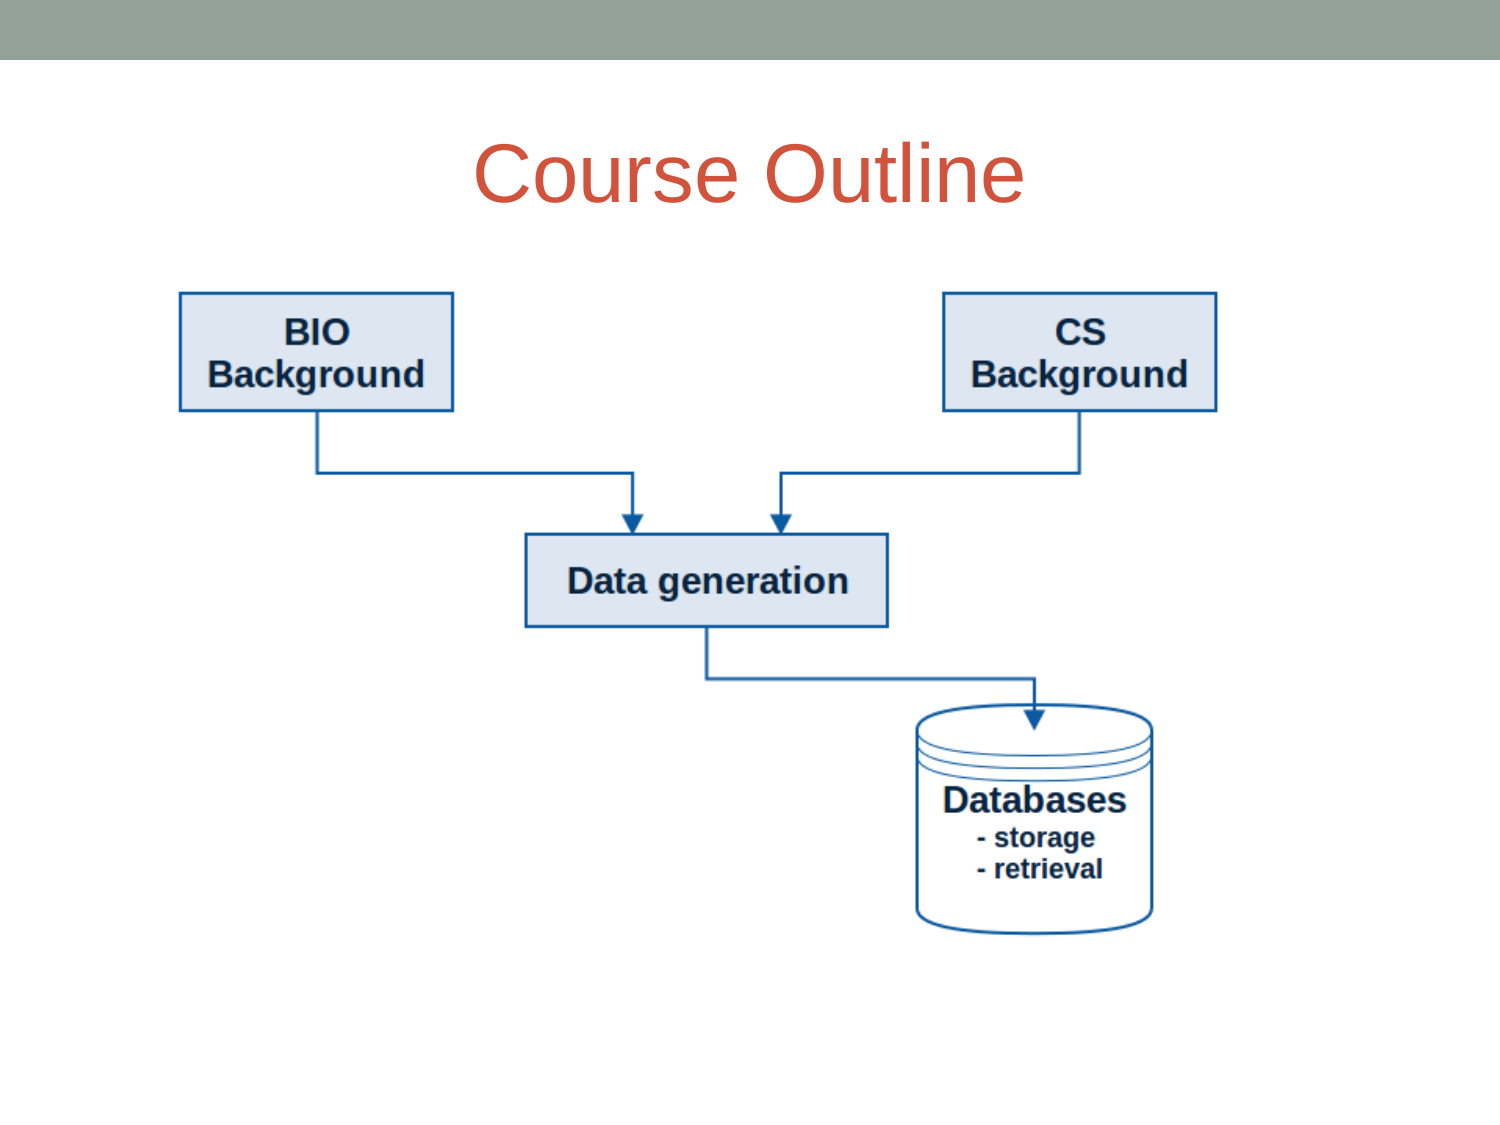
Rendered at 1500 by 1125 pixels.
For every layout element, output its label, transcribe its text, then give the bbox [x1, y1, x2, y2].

picture [140, 267, 1371, 1032]
text_box Course Outline [75, 87, 1425, 250]
